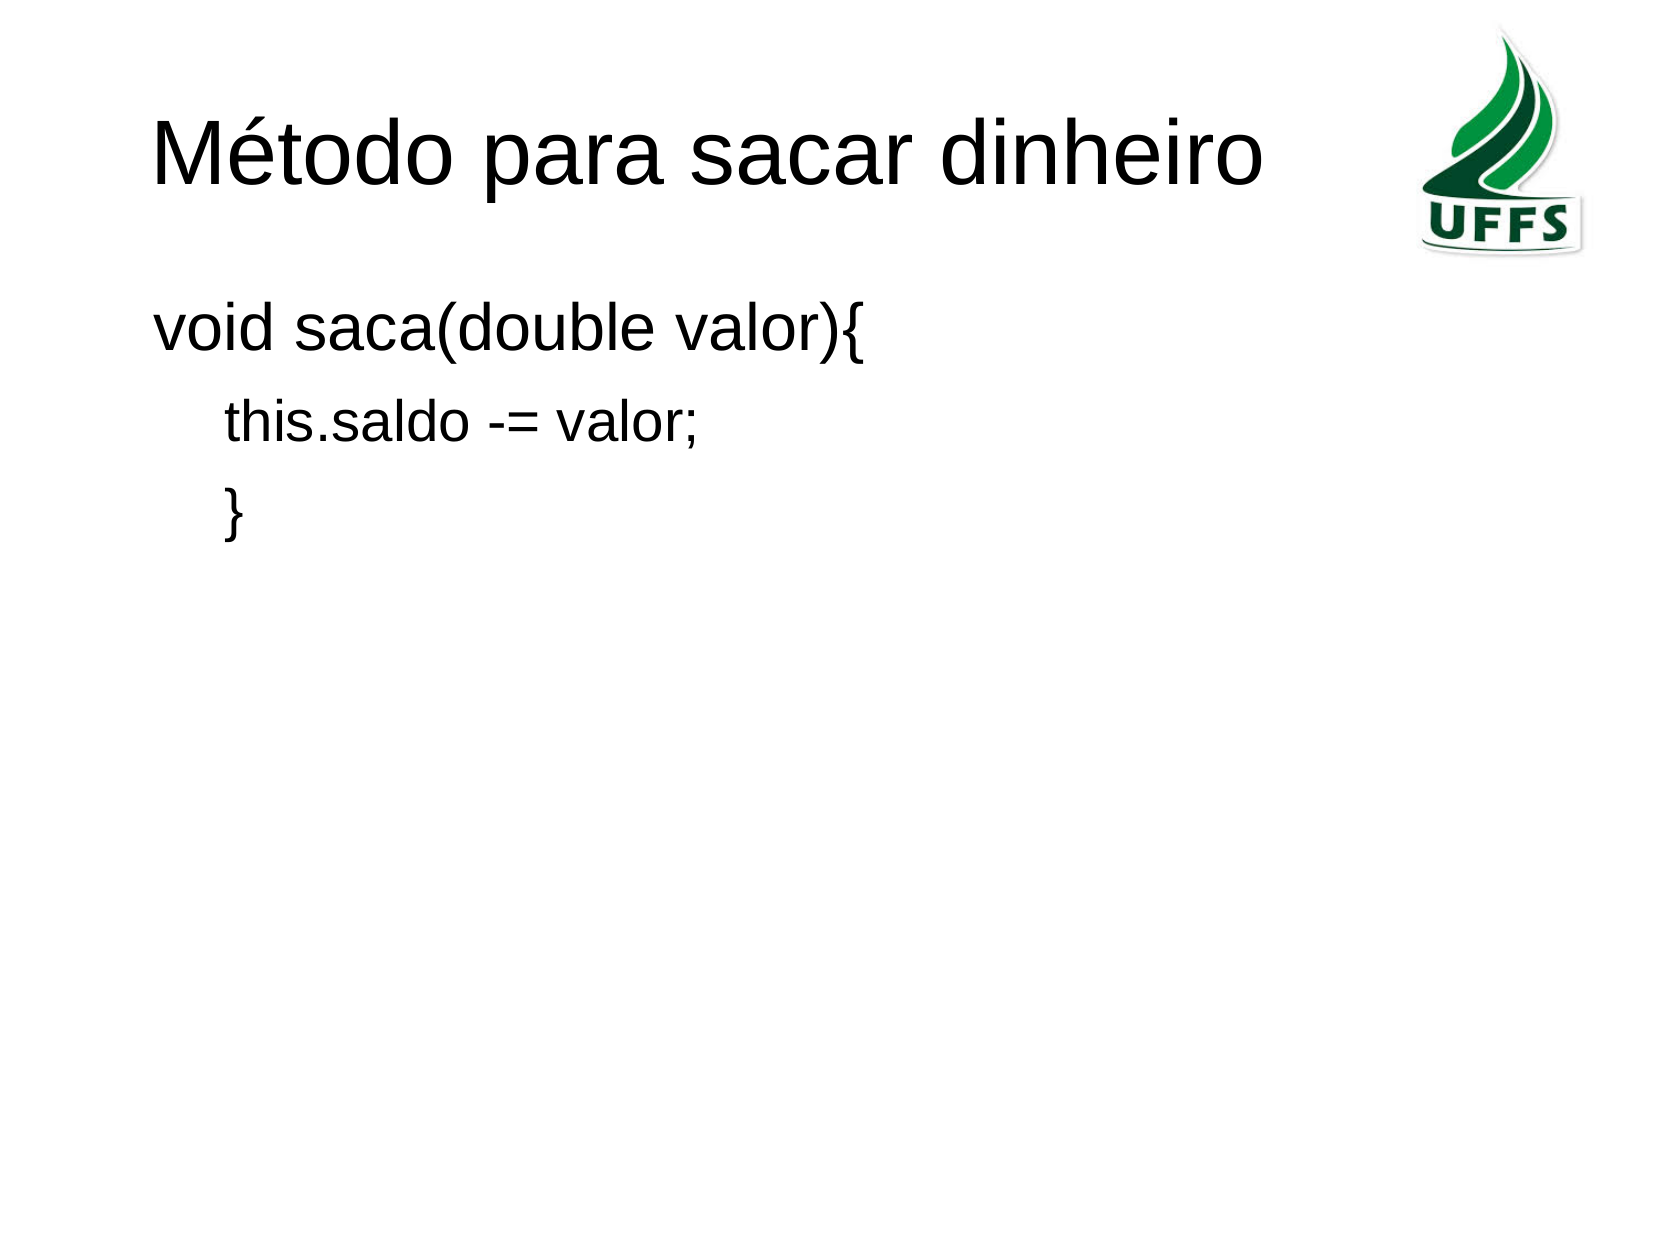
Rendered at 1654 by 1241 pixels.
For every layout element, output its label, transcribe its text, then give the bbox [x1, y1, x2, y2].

picture [1381, 20, 1624, 272]
title Método para sacar dinheiro [82, 49, 1335, 257]
list void saca(double valor){ this.saldo -= valor; } [82, 290, 1571, 1010]
